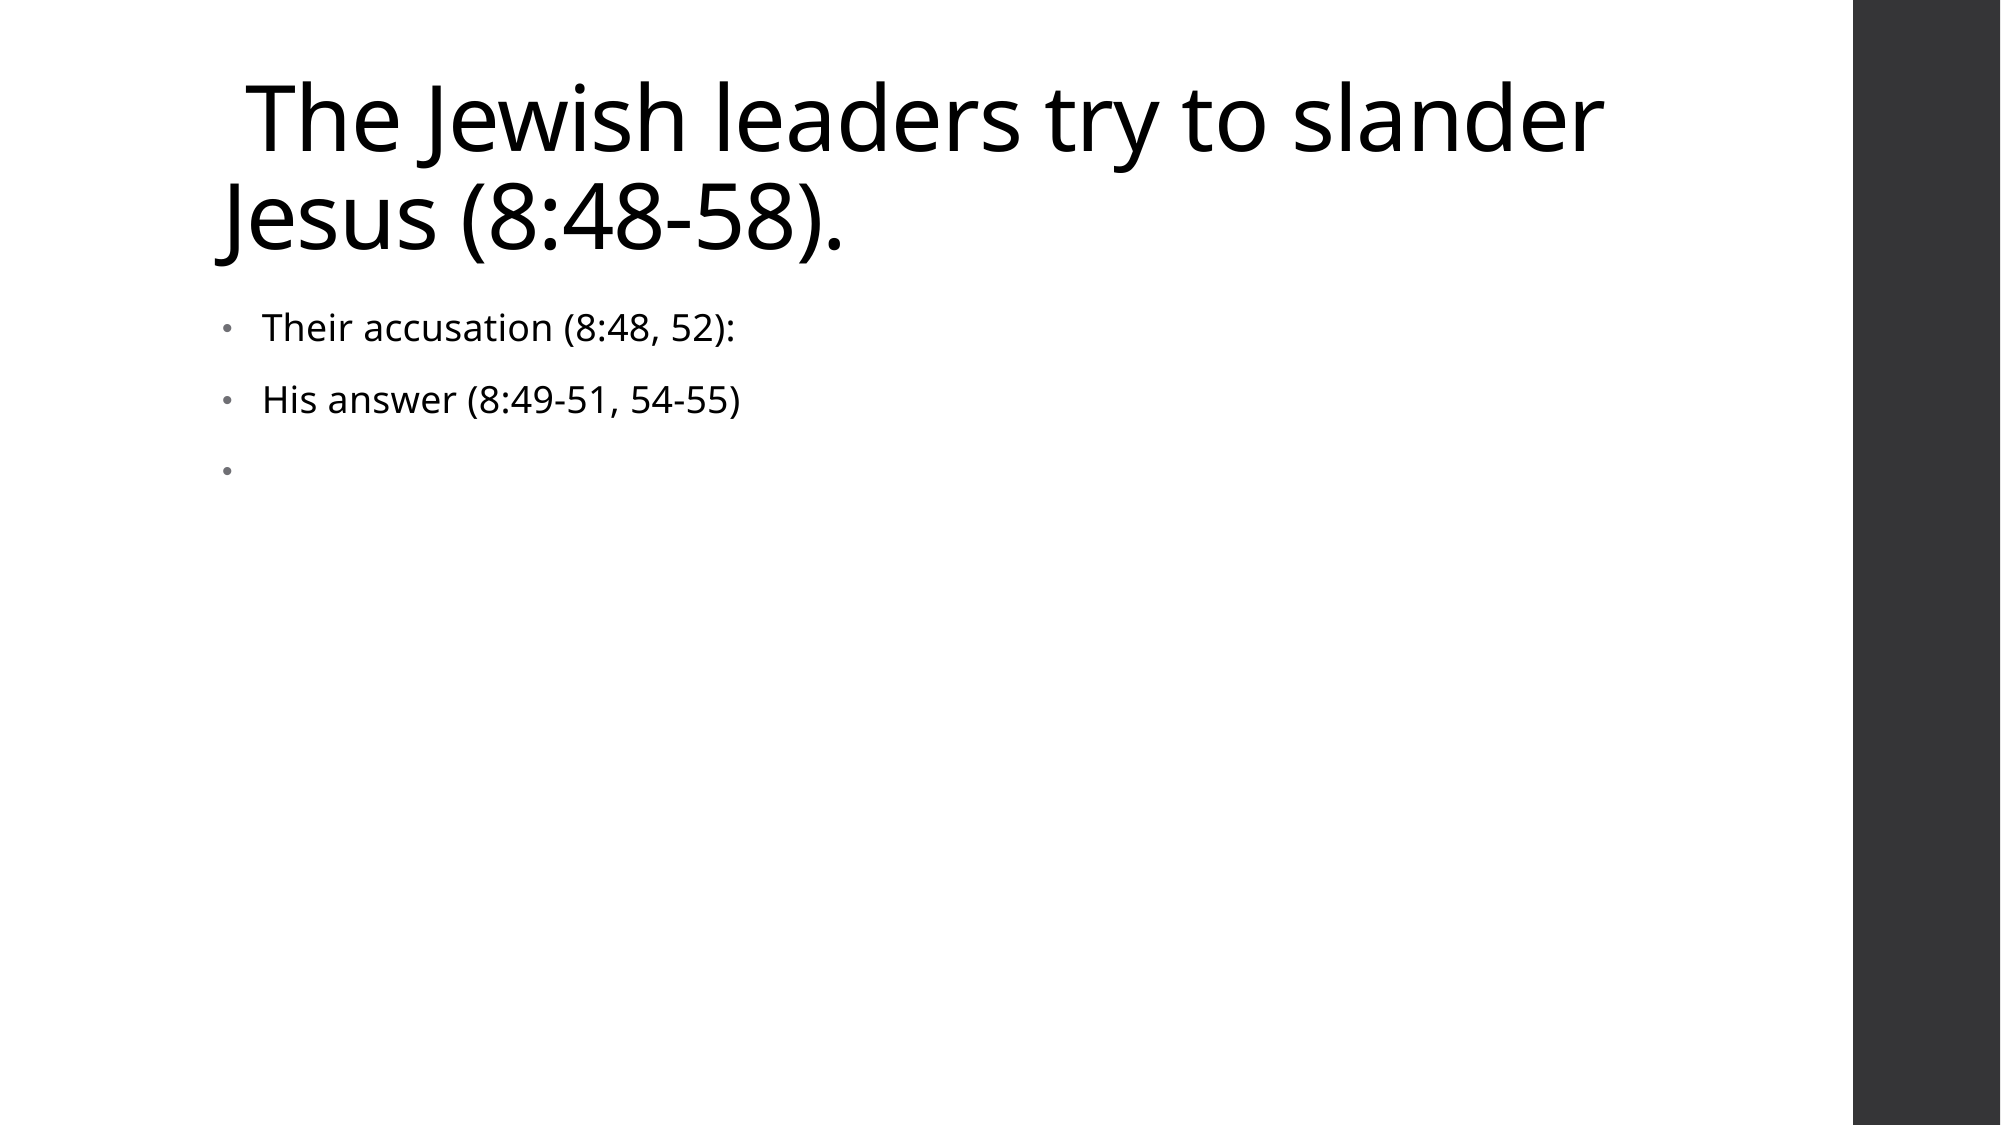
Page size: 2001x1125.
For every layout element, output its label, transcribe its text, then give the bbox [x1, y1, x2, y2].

title The Jewish leaders try to slander Jesus (8:48-58). [206, 60, 1797, 278]
list Their accusation (8:48, 52): His answer (8:49-51, 54-55) [206, 299, 1617, 1014]
